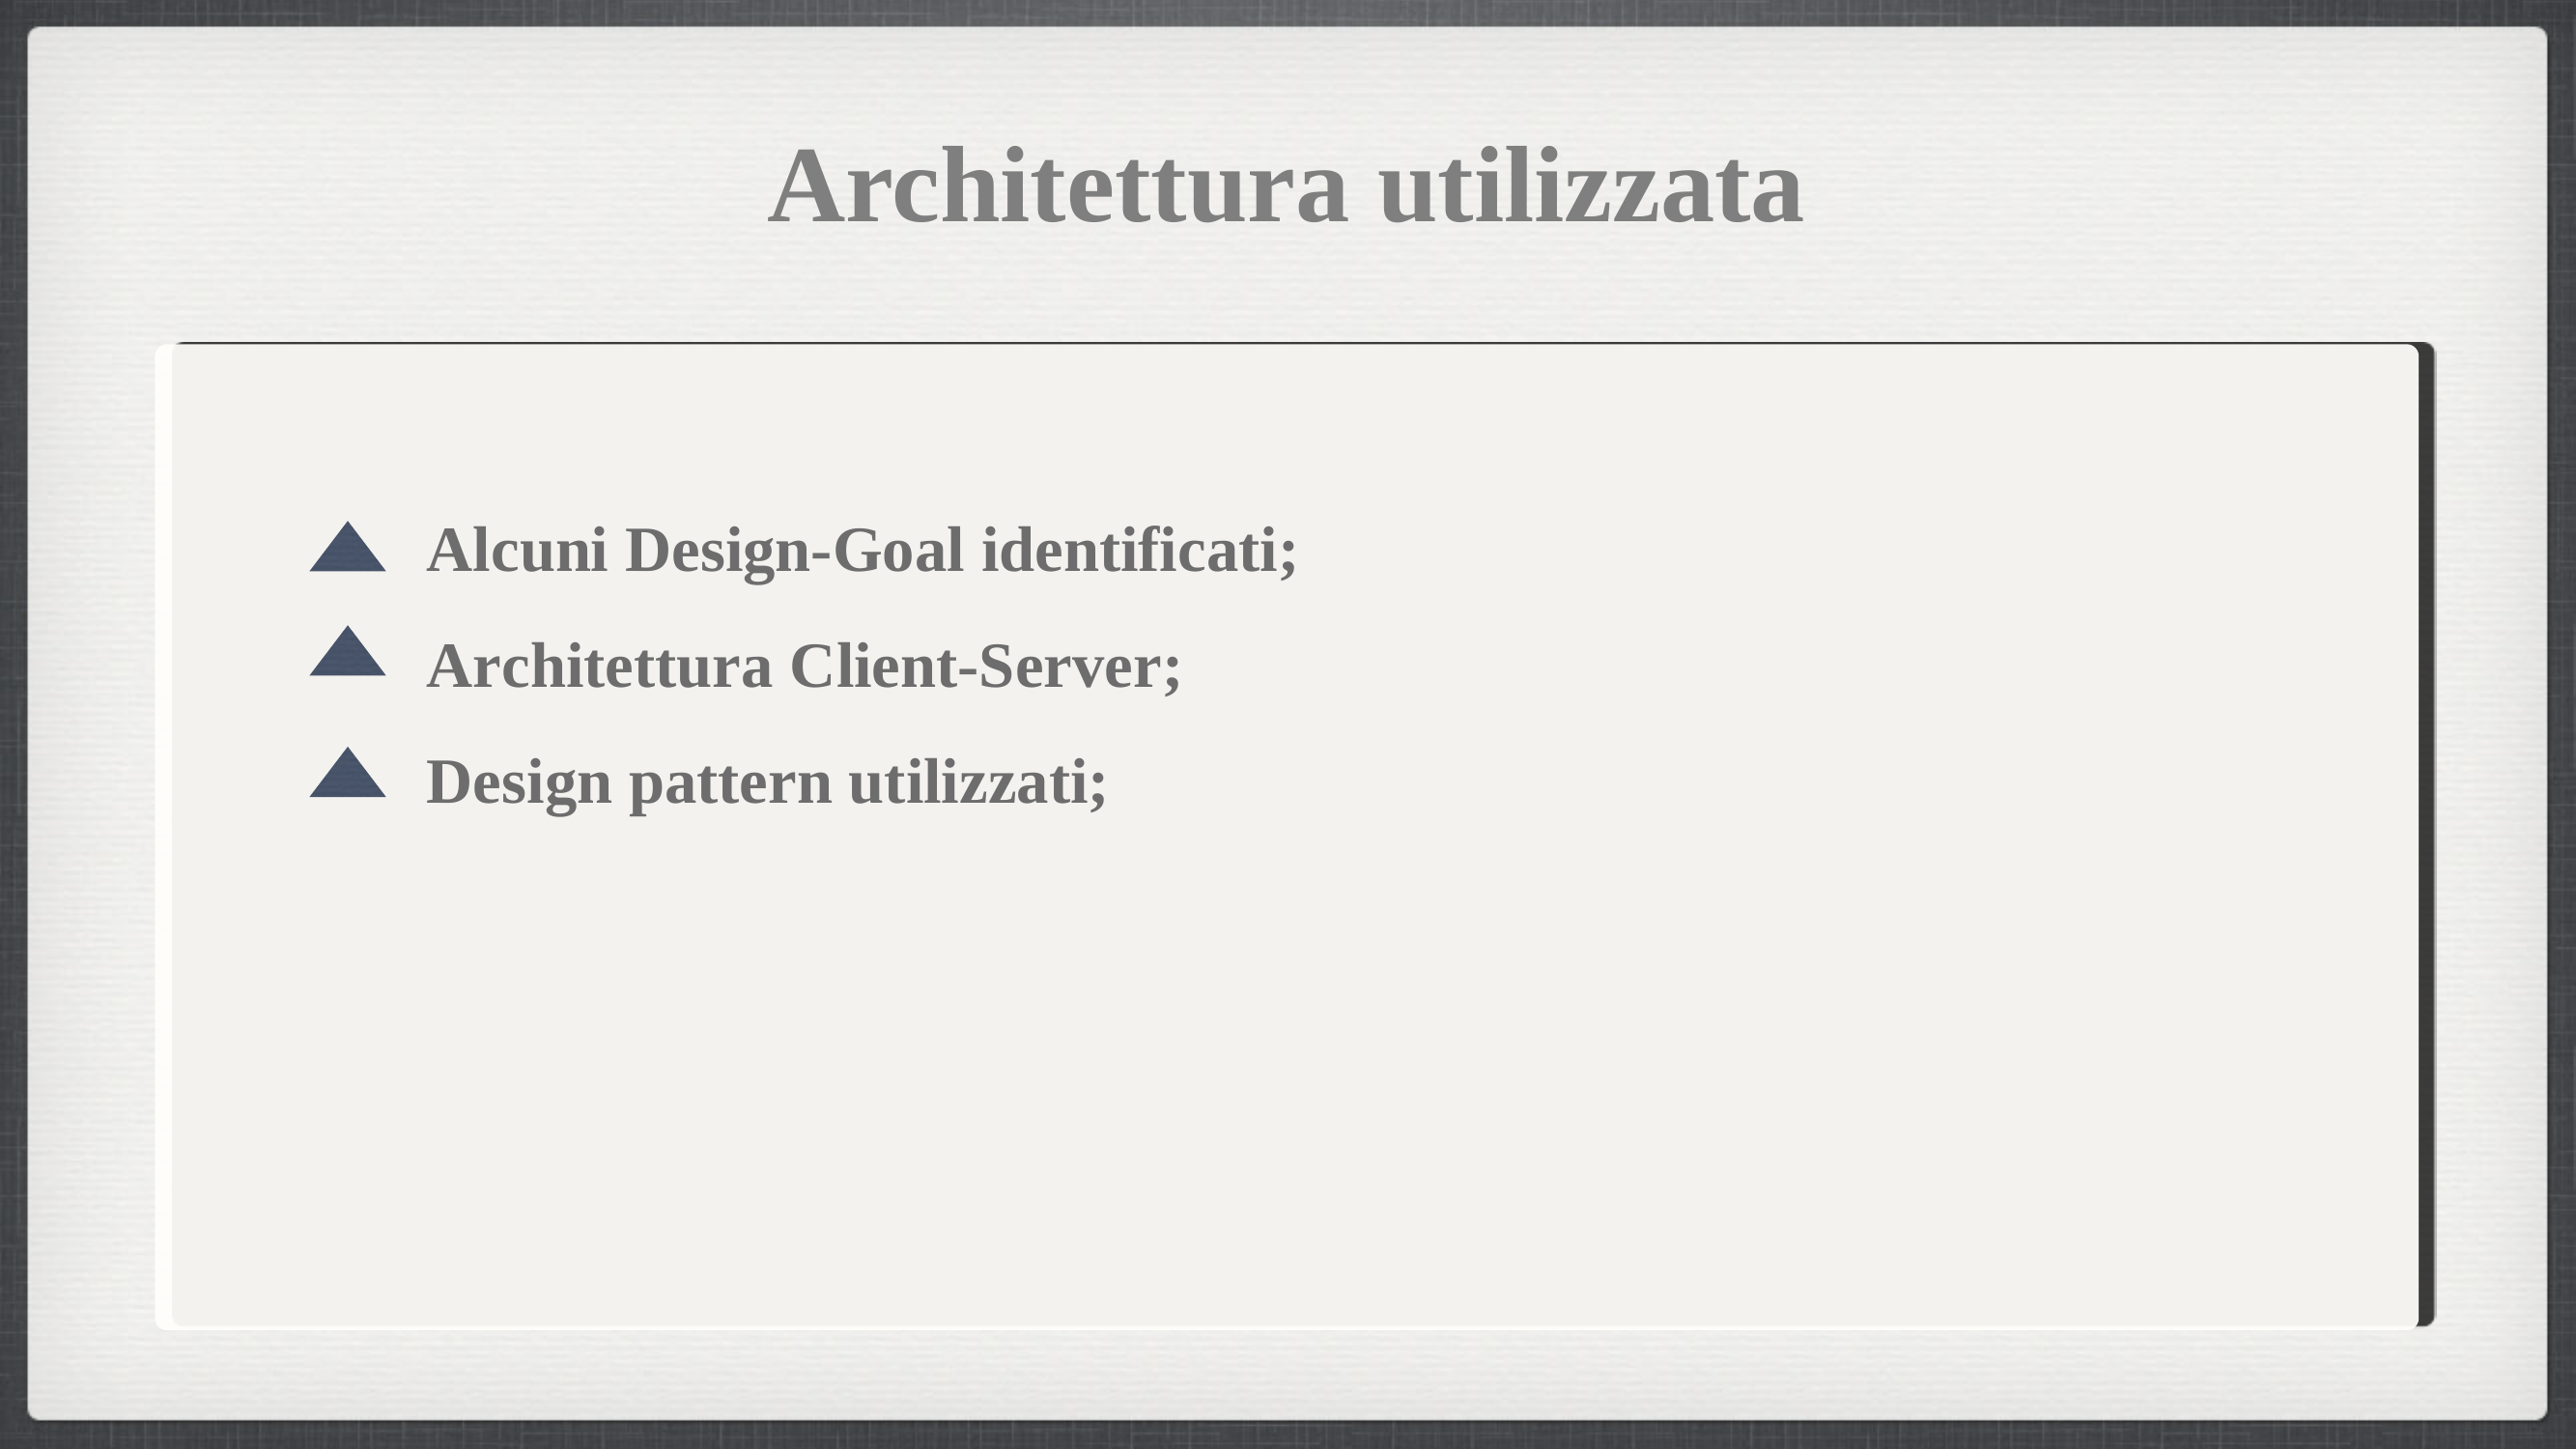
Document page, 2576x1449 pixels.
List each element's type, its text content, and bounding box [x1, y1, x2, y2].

text_box [309, 625, 386, 676]
text_box [309, 746, 386, 798]
picture [0, 0, 2576, 1449]
title Architettura utilizzata [214, 38, 2359, 334]
text_box Alcuni Design-Goal identificati; Architettura Client-Server; Design pattern utilizzati; [426, 465, 2395, 819]
text_box [309, 521, 386, 572]
